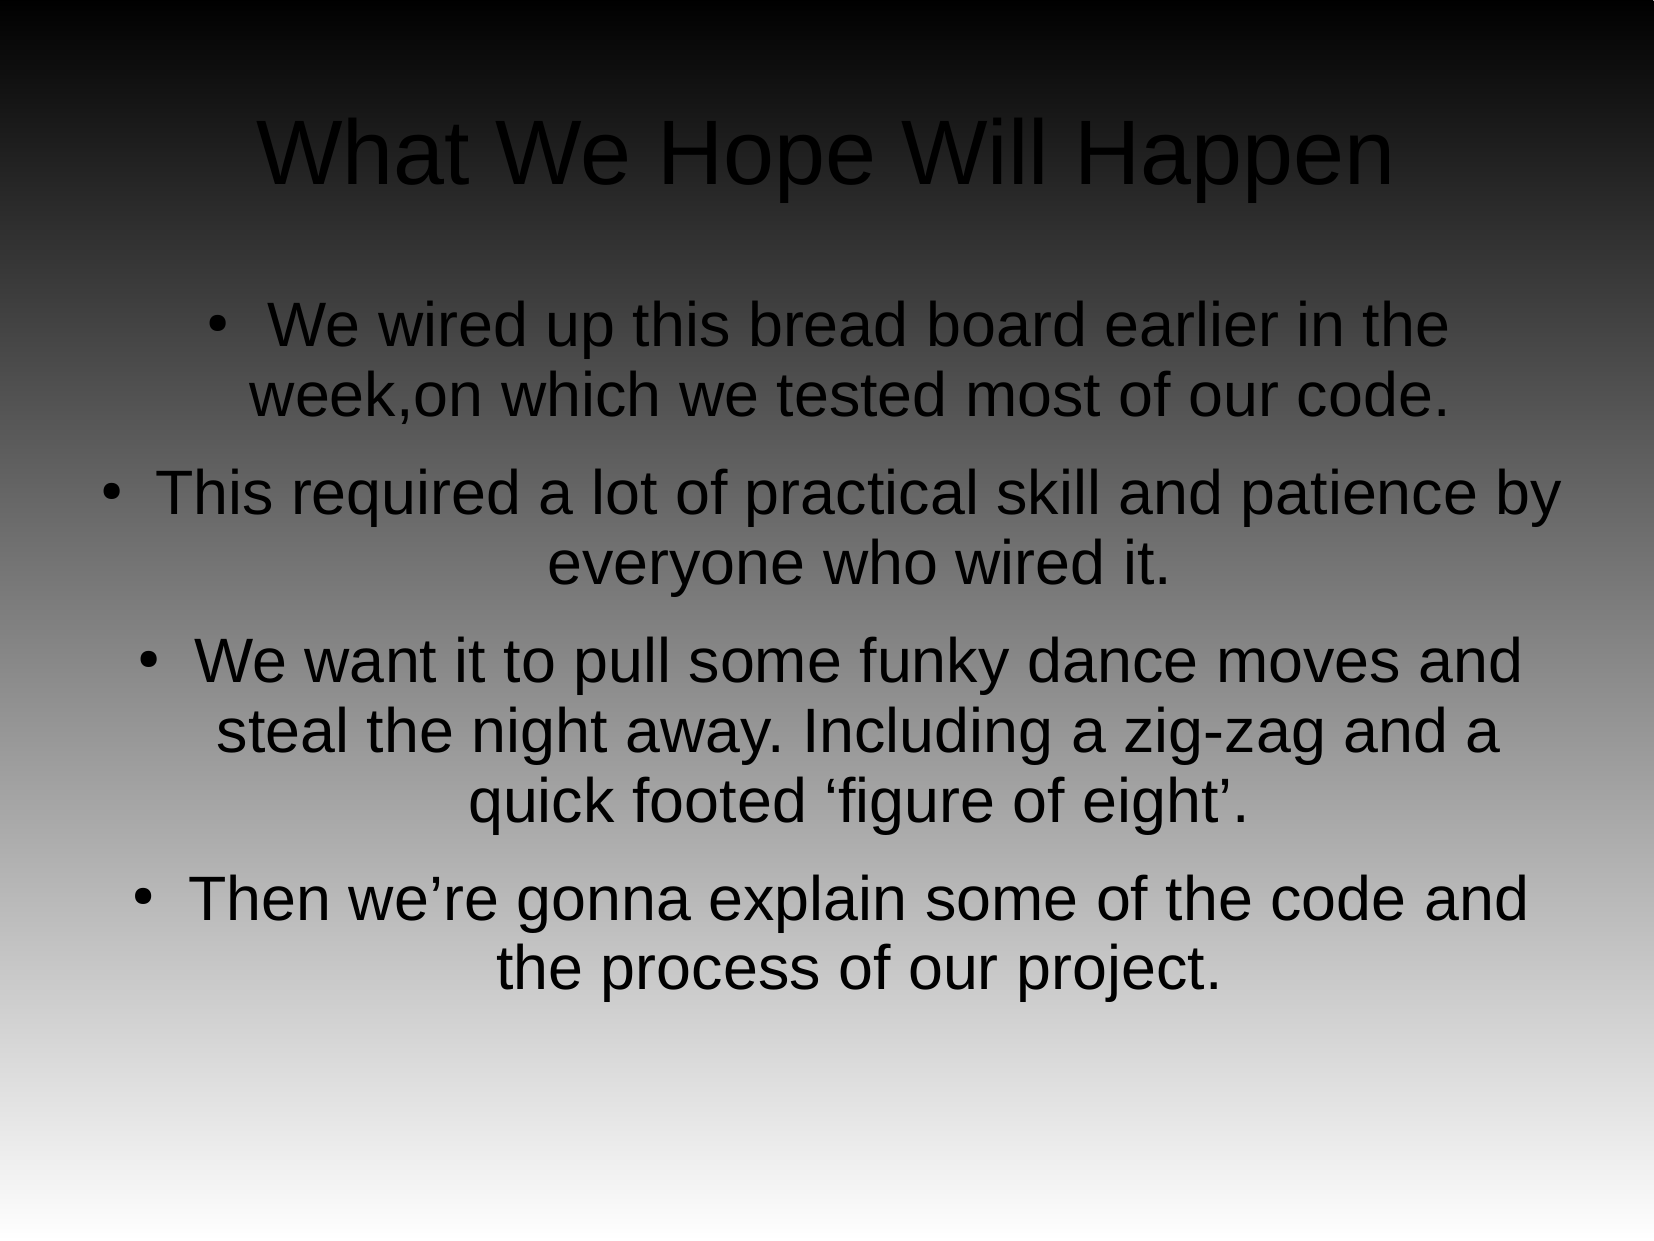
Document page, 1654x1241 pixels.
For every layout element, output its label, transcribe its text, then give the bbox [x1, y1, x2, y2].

list We wired up this bread board earlier in the week,on which we tested most of our code. This required a lot of practical skill and patience by everyone who wired it. We want it to pull some funky dance moves and steal the night away. Including a zig-zag and a quick footed ‘figure of eight’. Then we’re gonna explain some of the code and the process of our project. [82, 290, 1571, 1010]
title What We Hope Will Happen [82, 49, 1571, 257]
